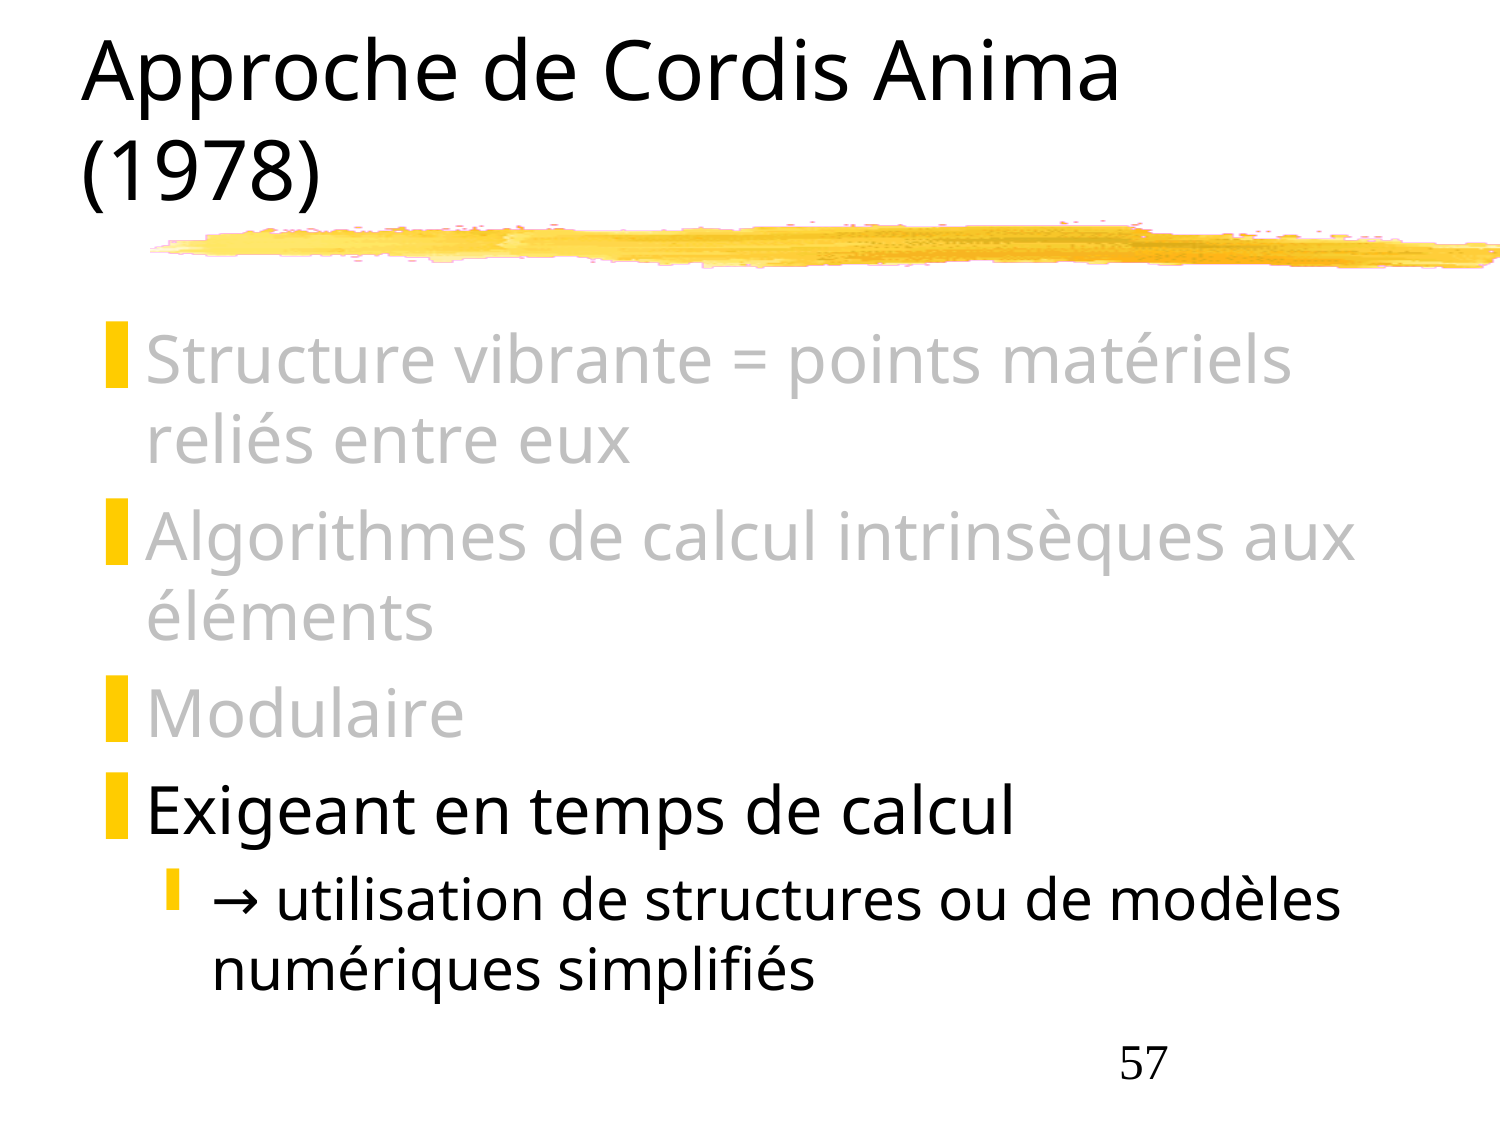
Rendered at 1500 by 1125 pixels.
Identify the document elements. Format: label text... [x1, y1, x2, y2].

title Approche de Cordis Anima (1978) [66, 8, 1342, 225]
list Structure vibrante = points matériels reliés entre eux Algorithmes de calcul intrinsèques aux éléments Modulaire Exigeant en temps de calcul → utilisation de structures ou de modèles numériques simplifiés [74, 309, 1417, 1052]
picture [150, 215, 1500, 279]
